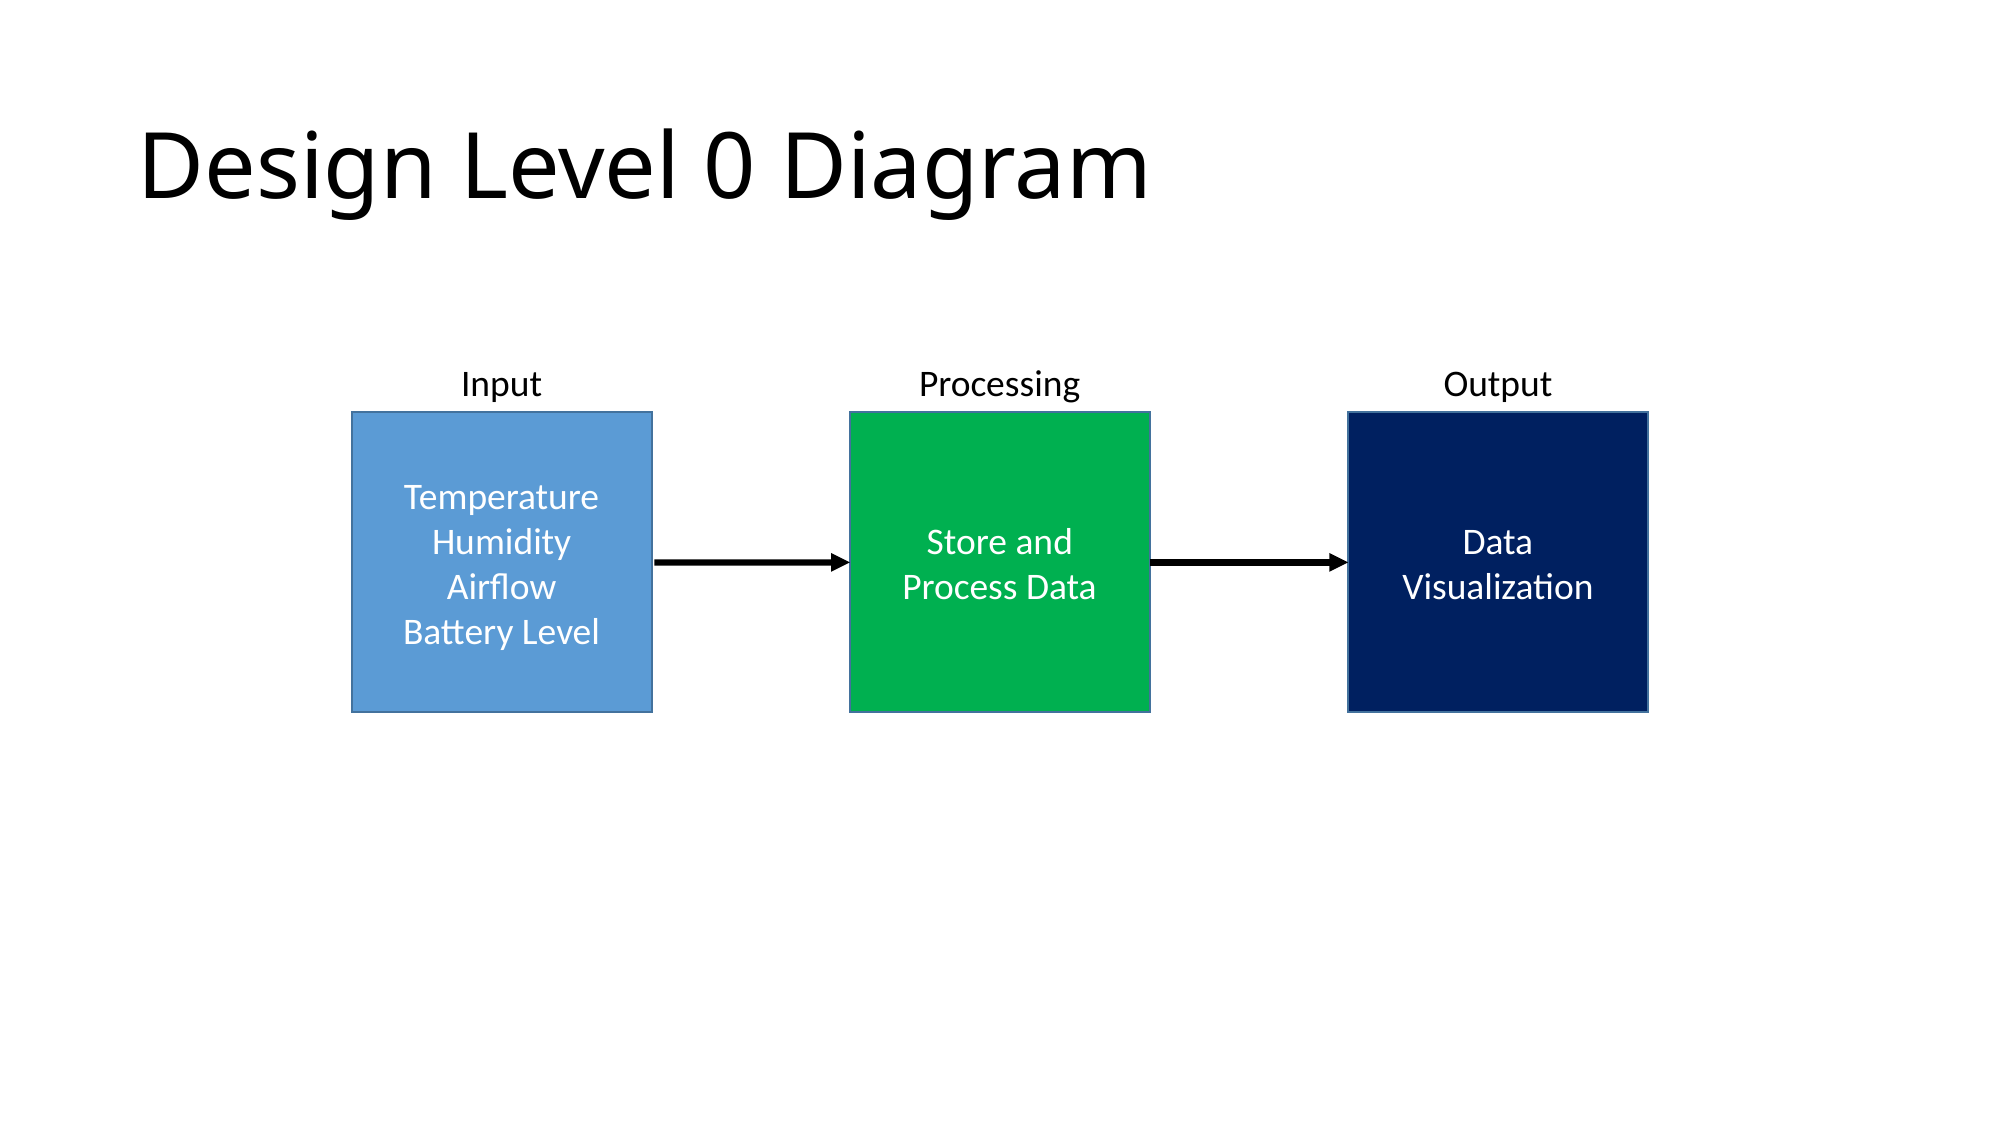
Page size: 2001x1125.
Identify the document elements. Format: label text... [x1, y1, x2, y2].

text_box Store and Process Data [850, 412, 1150, 712]
text_box Processing [904, 351, 1096, 412]
text_box Data Visualization [1348, 412, 1648, 712]
text_box Input [446, 351, 558, 412]
text_box Temperature Humidity Airflow Battery Level [352, 412, 652, 712]
text_box Output [1428, 351, 1568, 412]
title Design Level 0 Diagram [137, 59, 1863, 278]
